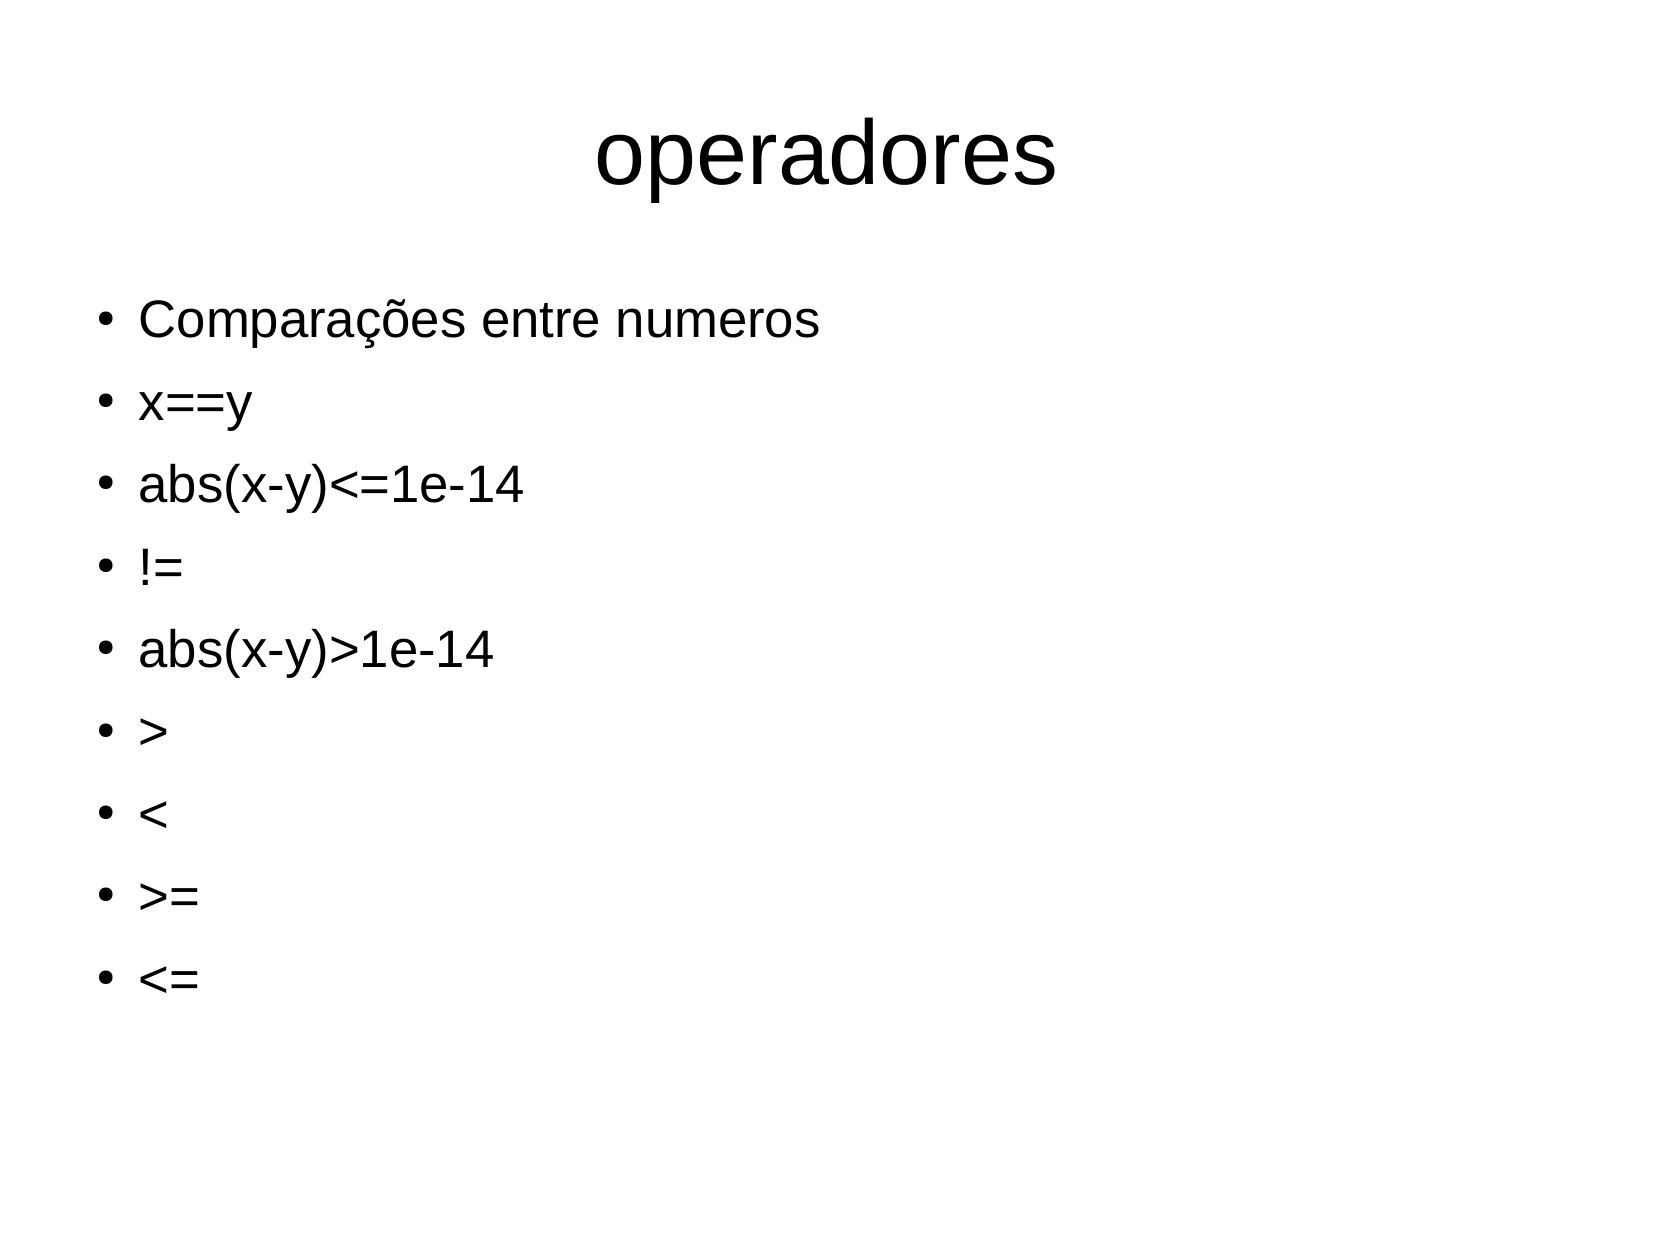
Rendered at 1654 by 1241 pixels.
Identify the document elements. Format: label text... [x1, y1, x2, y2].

title operadores [82, 49, 1571, 257]
list Comparações entre numeros x==y abs(x-y)<=1e-14 != abs(x-y)>1e-14 > < >= <= [82, 290, 1571, 1010]
